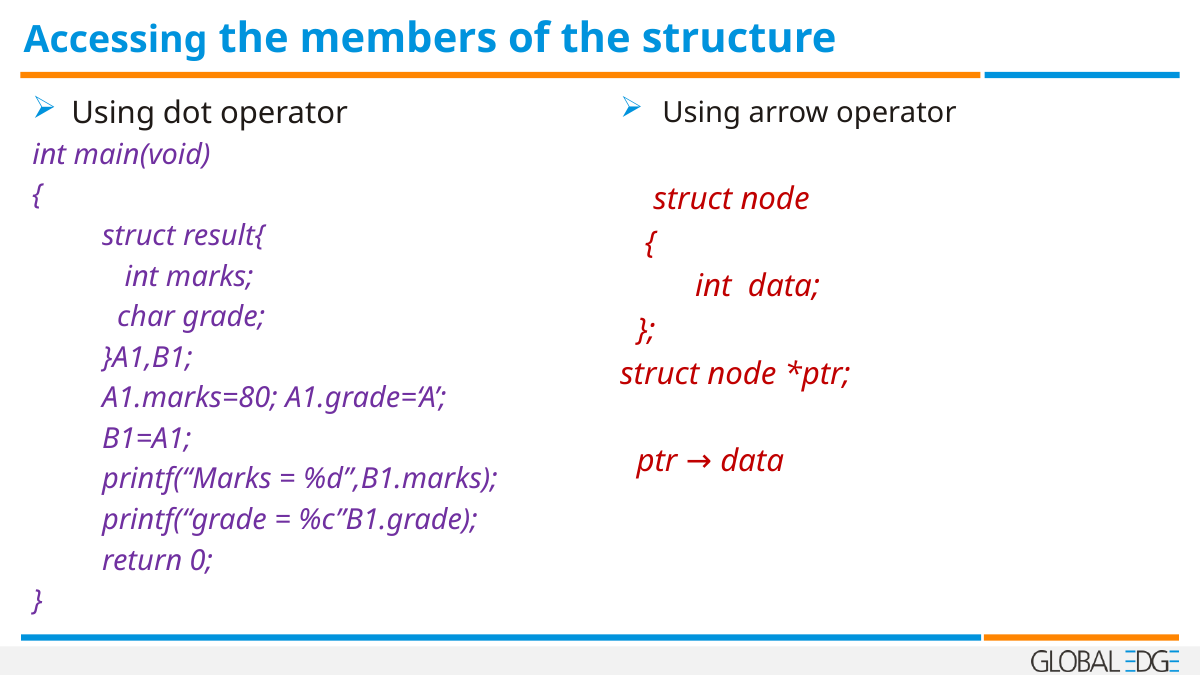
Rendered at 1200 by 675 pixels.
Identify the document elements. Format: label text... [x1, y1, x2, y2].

list Using dot operator int main(void) { struct result{ int marks; char grade; }A1,B1; A1.marks=80; A1.grade=‘A’; B1=A1; printf(“Marks = %d”,B1.marks); printf(“grade = %c”B1.grade); return 0; } [21, 86, 591, 627]
list Using arrow operator struct node { int data; }; struct node *ptr; ptr → data [609, 87, 1179, 628]
picture [1031, 650, 1179, 672]
title Accessing the members of the structure [12, 9, 1088, 63]
